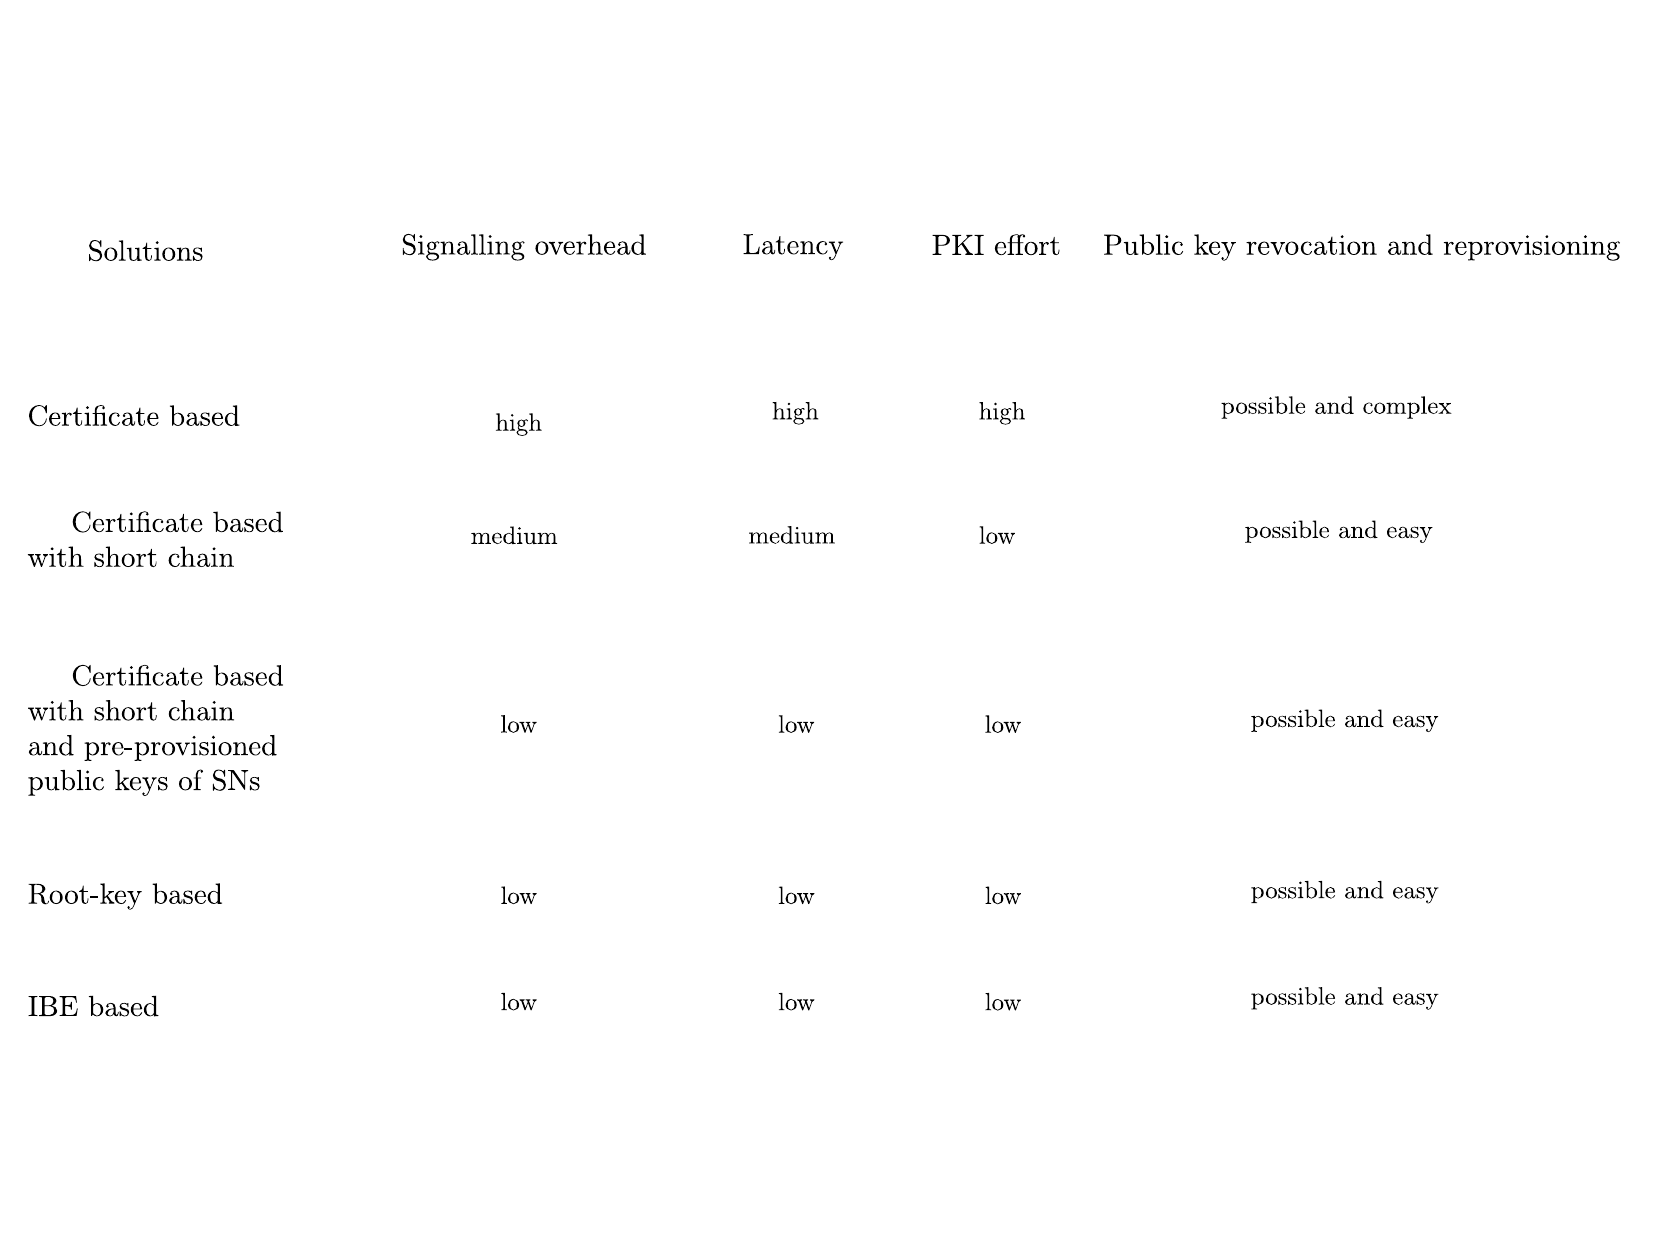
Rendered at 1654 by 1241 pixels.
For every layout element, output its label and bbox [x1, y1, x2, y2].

text_box [27, 995, 160, 1017]
text_box [777, 715, 815, 733]
text_box [27, 405, 241, 427]
text_box [978, 402, 1026, 425]
text_box [931, 234, 1061, 256]
text_box [984, 886, 1022, 905]
text_box [1244, 520, 1434, 544]
text_box [771, 401, 819, 425]
text_box [1250, 987, 1440, 1010]
text_box [1220, 396, 1452, 419]
text_box [495, 413, 543, 436]
text_box [748, 526, 836, 544]
text_box [1250, 880, 1440, 904]
text_box [778, 886, 815, 905]
text_box [401, 233, 647, 261]
text_box [500, 886, 538, 905]
text_box [27, 511, 284, 568]
text_box [87, 240, 204, 262]
text_box [27, 883, 223, 910]
text_box [778, 992, 815, 1011]
text_box [984, 715, 1022, 733]
text_box [742, 234, 845, 261]
text_box [1103, 234, 1621, 261]
text_box [27, 664, 284, 797]
text_box [978, 526, 1016, 544]
text_box [1250, 709, 1439, 733]
text_box [500, 715, 538, 733]
text_box [984, 992, 1022, 1011]
text_box [470, 526, 558, 545]
text_box [500, 992, 538, 1011]
